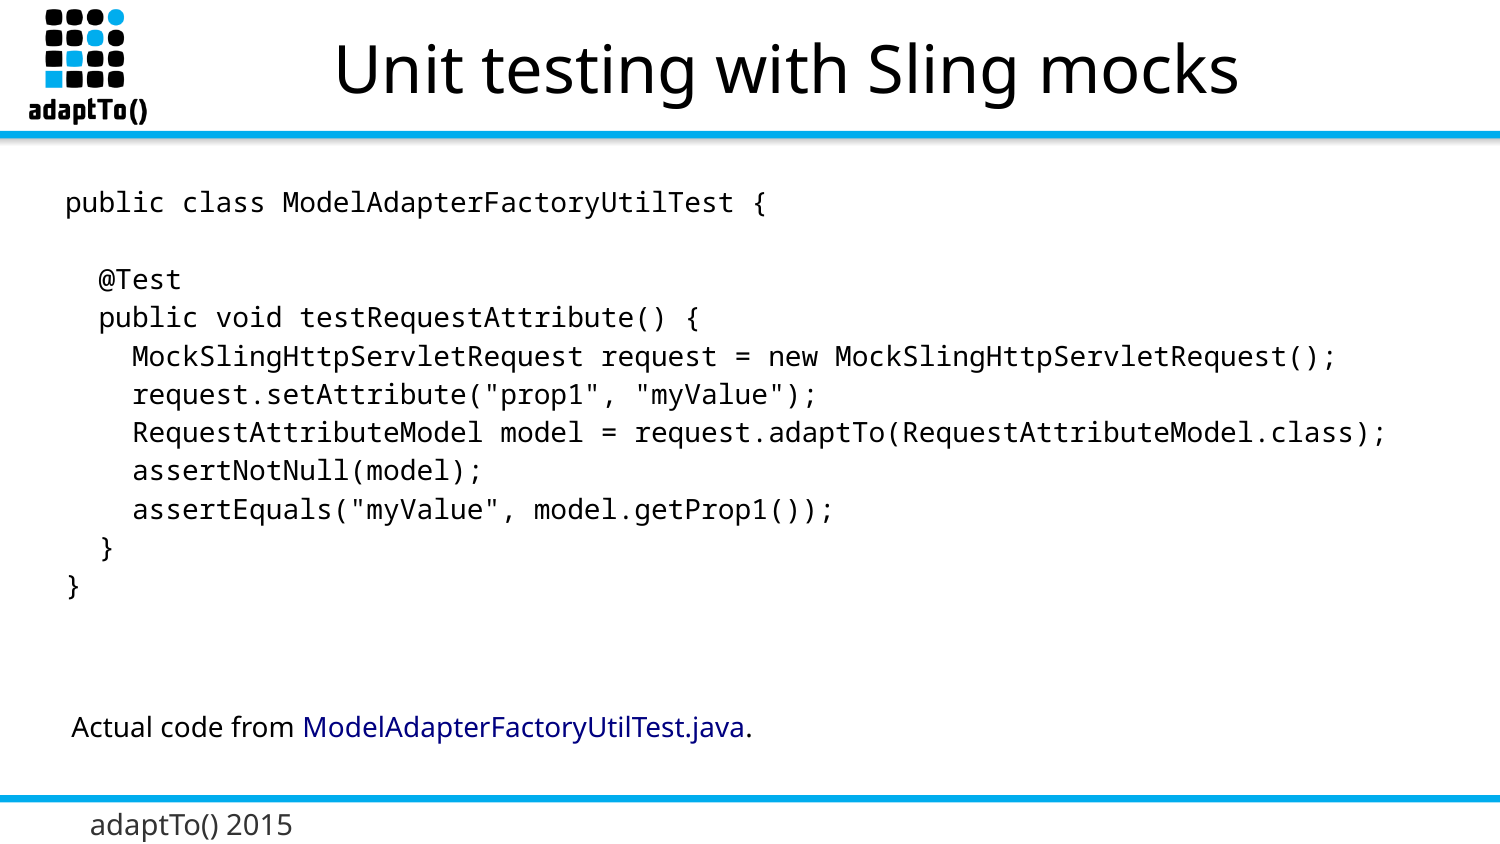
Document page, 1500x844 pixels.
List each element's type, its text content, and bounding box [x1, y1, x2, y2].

title Unit testing with Sling mocks [150, 15, 1425, 121]
list public class ModelAdapterFactoryUtilTest { @Test public void testRequestAttribute() { MockSlingHttpServletRequest request = new MockSlingHttpServletRequest(); request.setAttribute("prop1", "myValue"); RequestAttributeModel model = request.adaptTo(RequestAttributeModel.class); assertNotNull(model); assertEquals("myValue", model.getProp1()); } } Actual code from ModelAdapterFactoryUtilTest.java. [52, 183, 1447, 760]
picture [27, 6, 148, 126]
